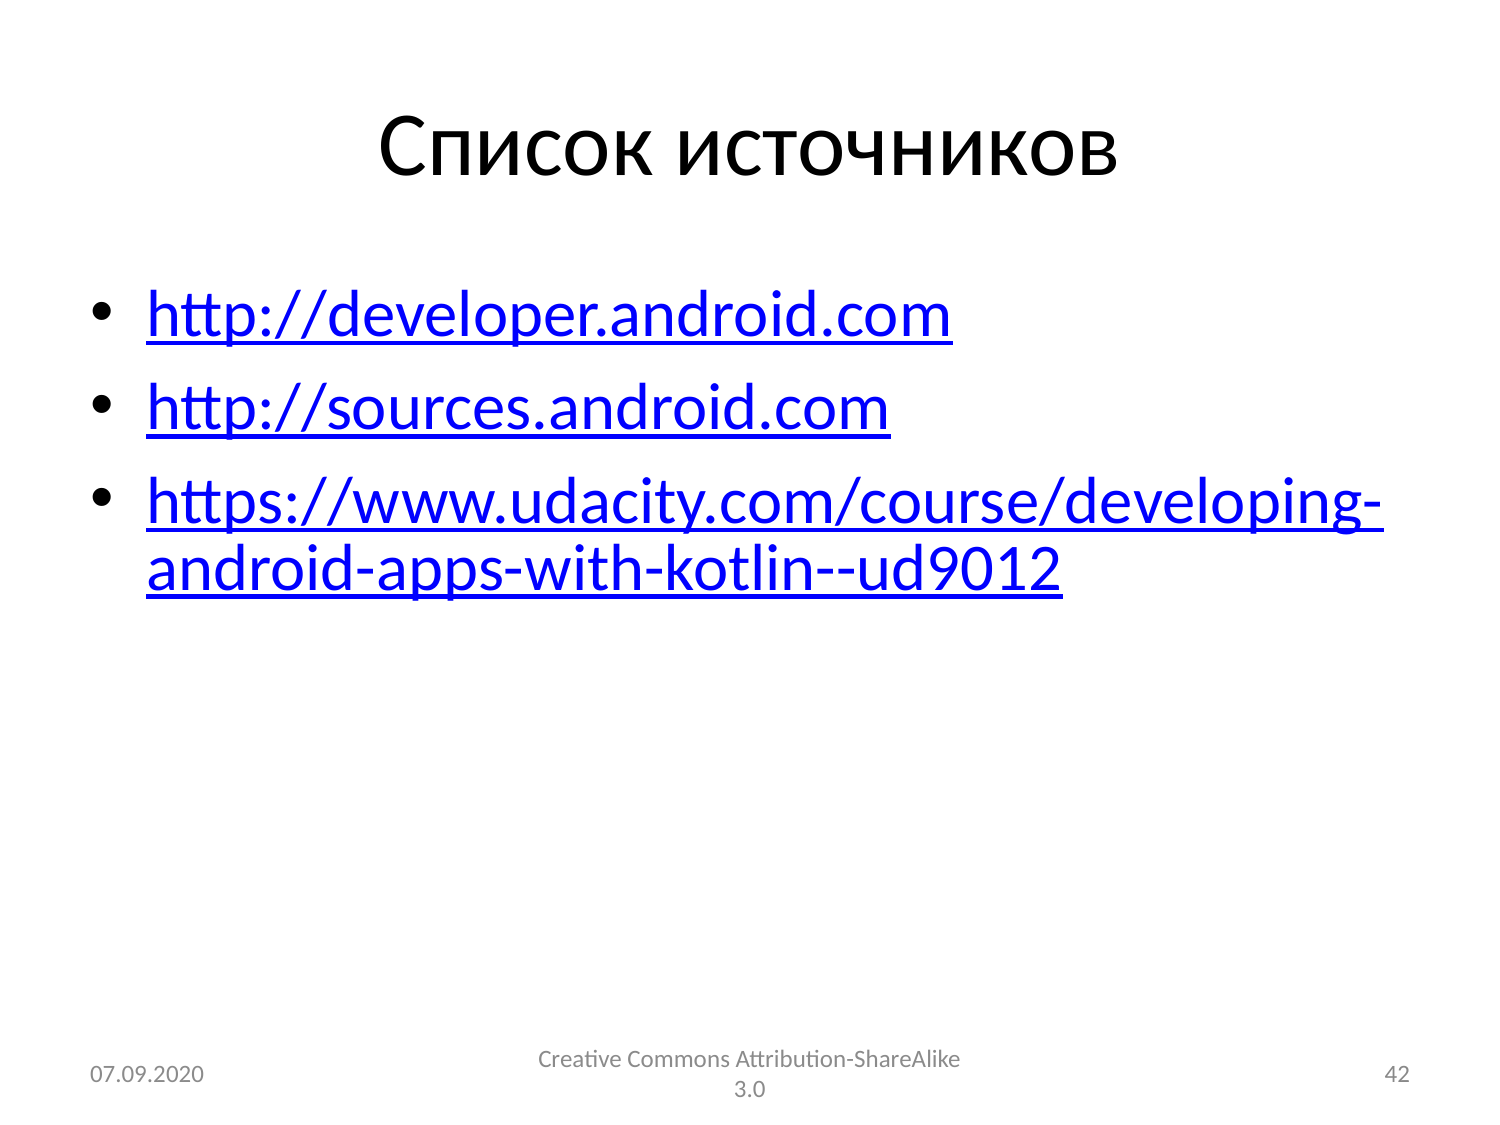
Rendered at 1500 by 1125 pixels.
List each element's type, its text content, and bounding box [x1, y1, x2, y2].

title Список источников [75, 45, 1425, 233]
slide_number <number> [1074, 1042, 1425, 1103]
list http://developer.android.com http://sources.android.com https://www.udacity.com/course/developing-android-apps-with-kotlin--ud9012 [75, 262, 1425, 1005]
footer Creative Commons Attribution-ShareAlike 3.0 [512, 1042, 988, 1103]
